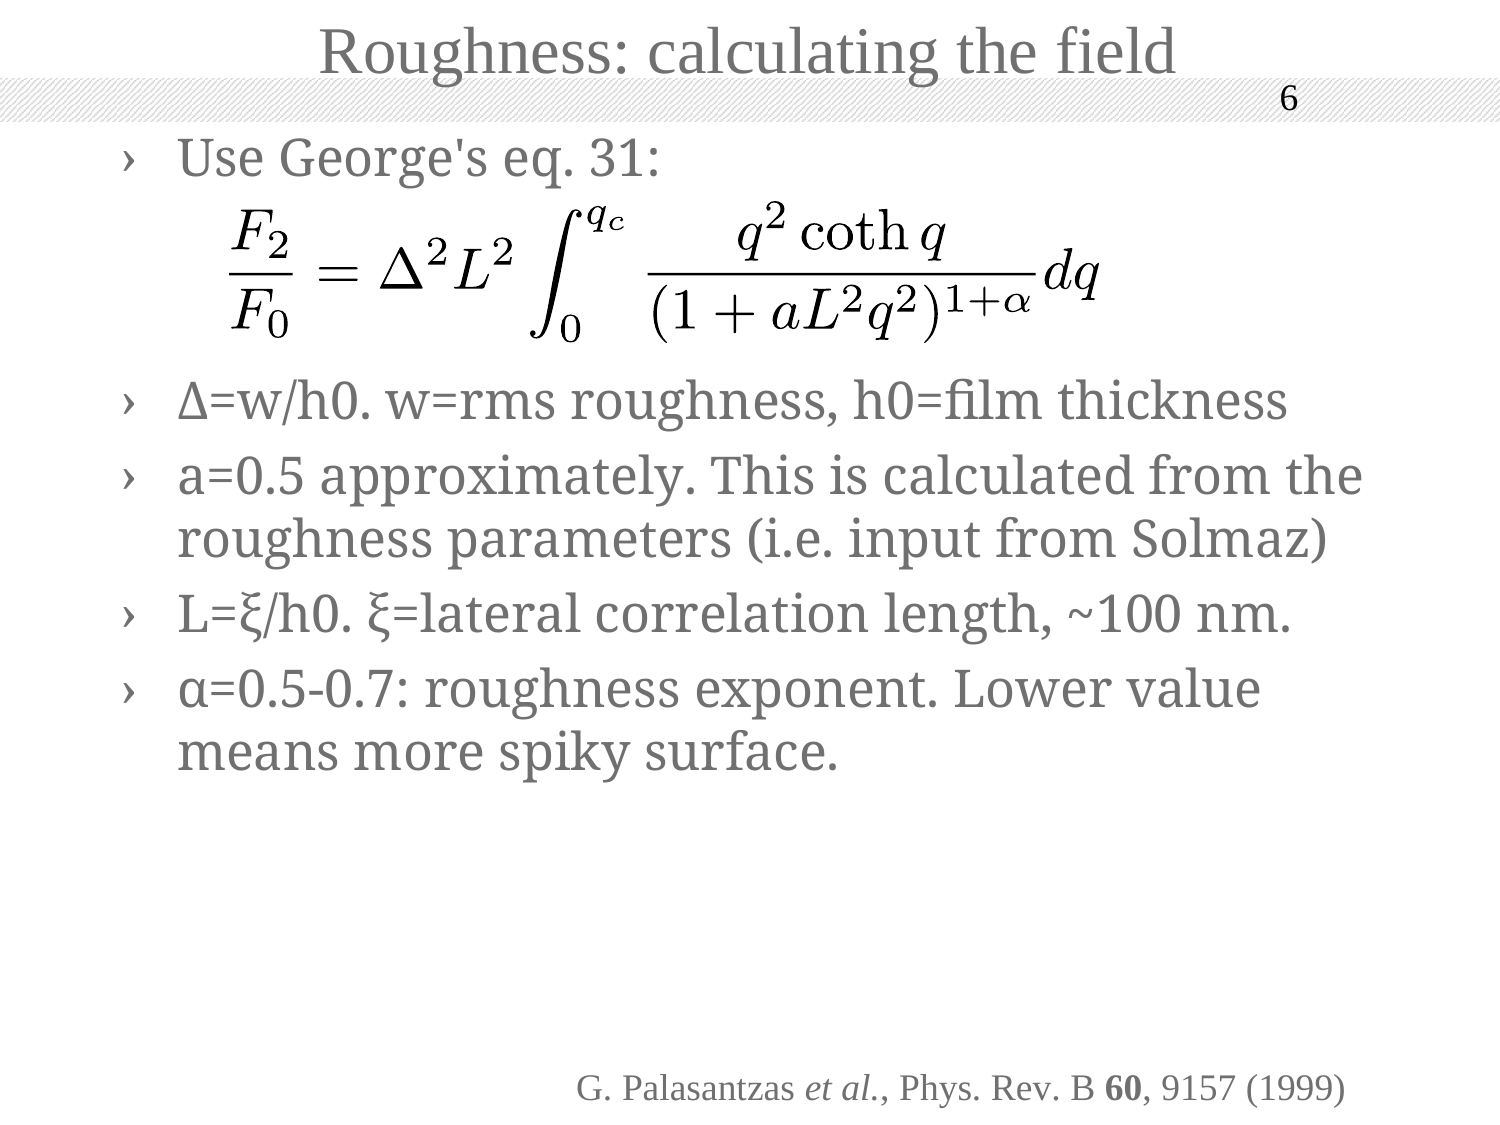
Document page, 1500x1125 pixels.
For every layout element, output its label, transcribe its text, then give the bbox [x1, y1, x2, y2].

picture [0, 78, 1500, 122]
title Roughness: calculating the field [98, 7, 1400, 116]
text_box G. Palasantzas et al., Phys. Rev. B 60, 9157 (1999) [561, 1055, 1359, 1116]
list Use George's eq. 31: Δ=w/h0. w=rms roughness, h0=film thickness a=0.5 approximately. This is calculated from the roughness parameters (i.e. input from Solmaz) L=ξ/h0. ξ=lateral correlation length, ~100 nm. α=0.5-0.7: roughness exponent. Lower value means more spiky surface. [120, 124, 1423, 777]
text_box [229, 201, 1101, 344]
